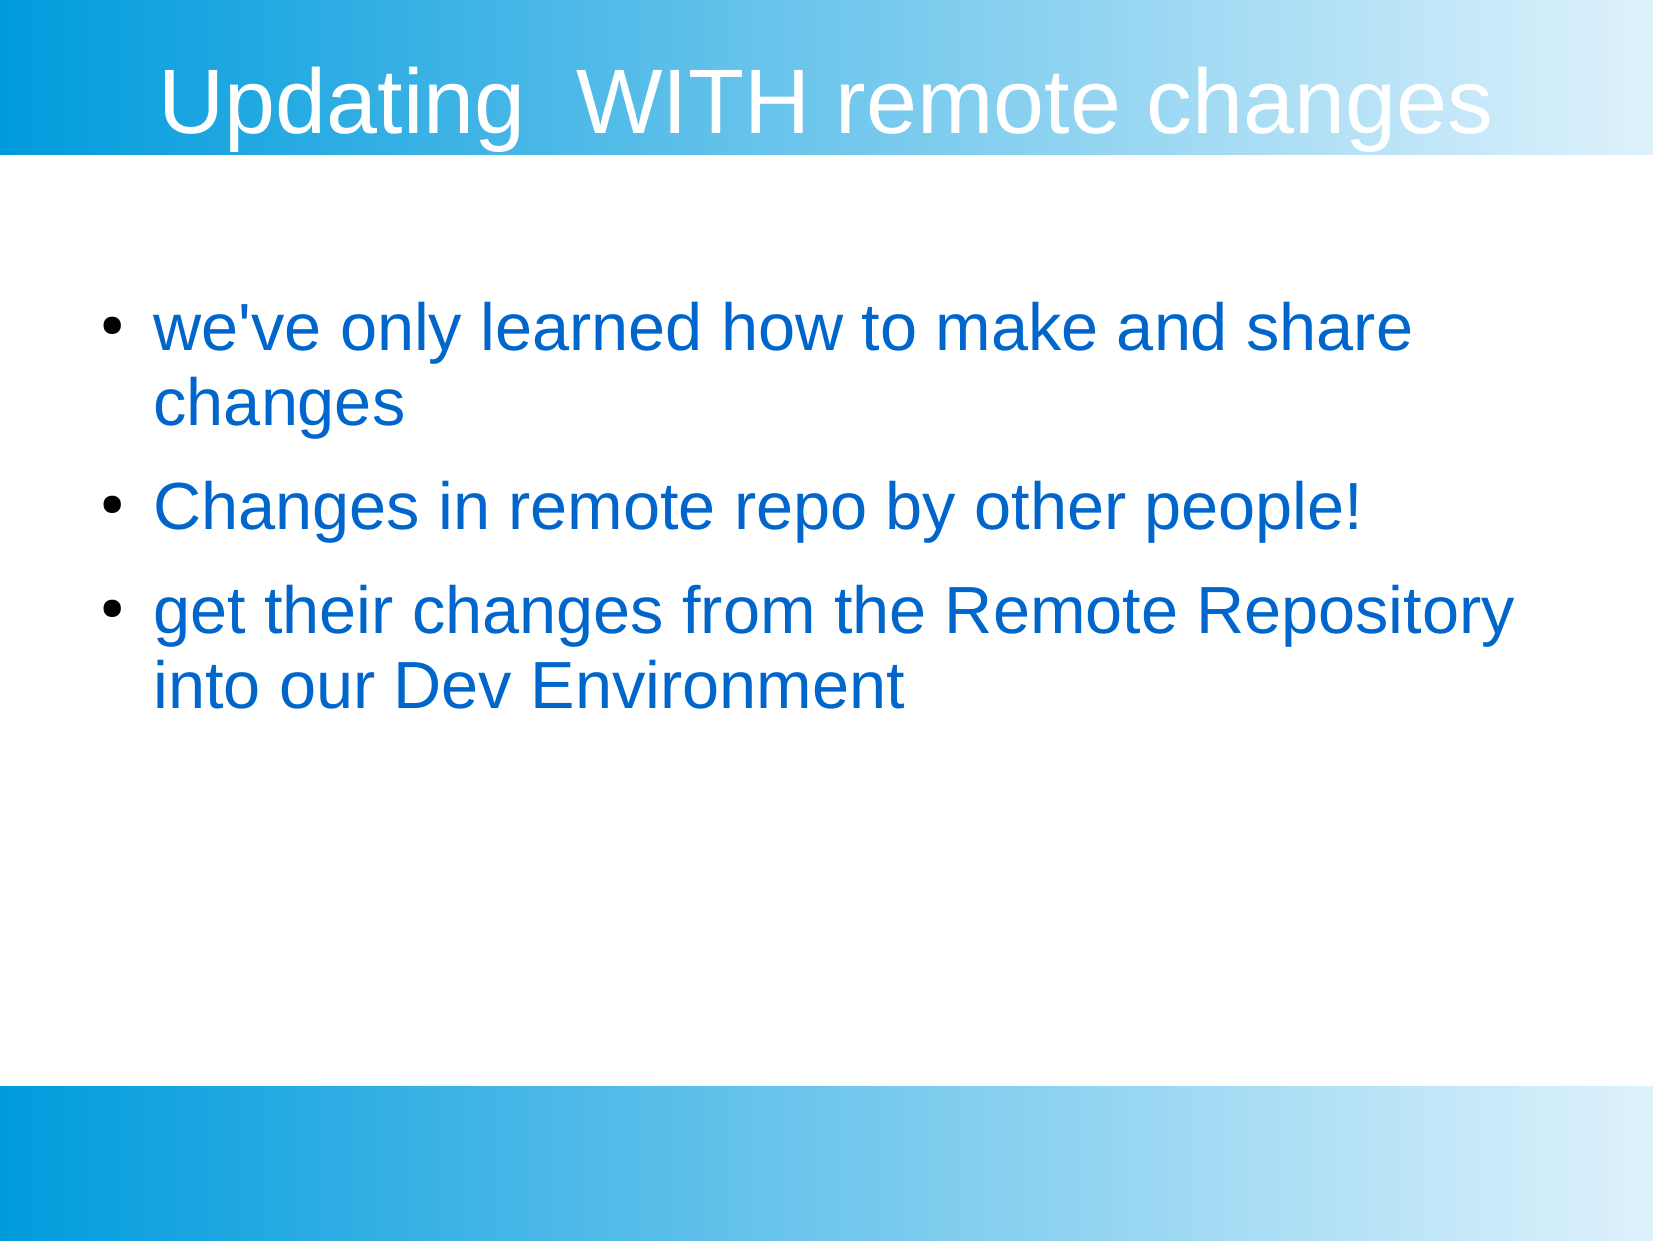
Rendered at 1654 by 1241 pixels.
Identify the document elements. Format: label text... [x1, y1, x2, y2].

list we've only learned how to make and share changes Changes in remote repo by other people! get their changes from the Remote Repository into our Dev Environment [82, 290, 1571, 1010]
title Updating WITH remote changes [82, 49, 1571, 155]
